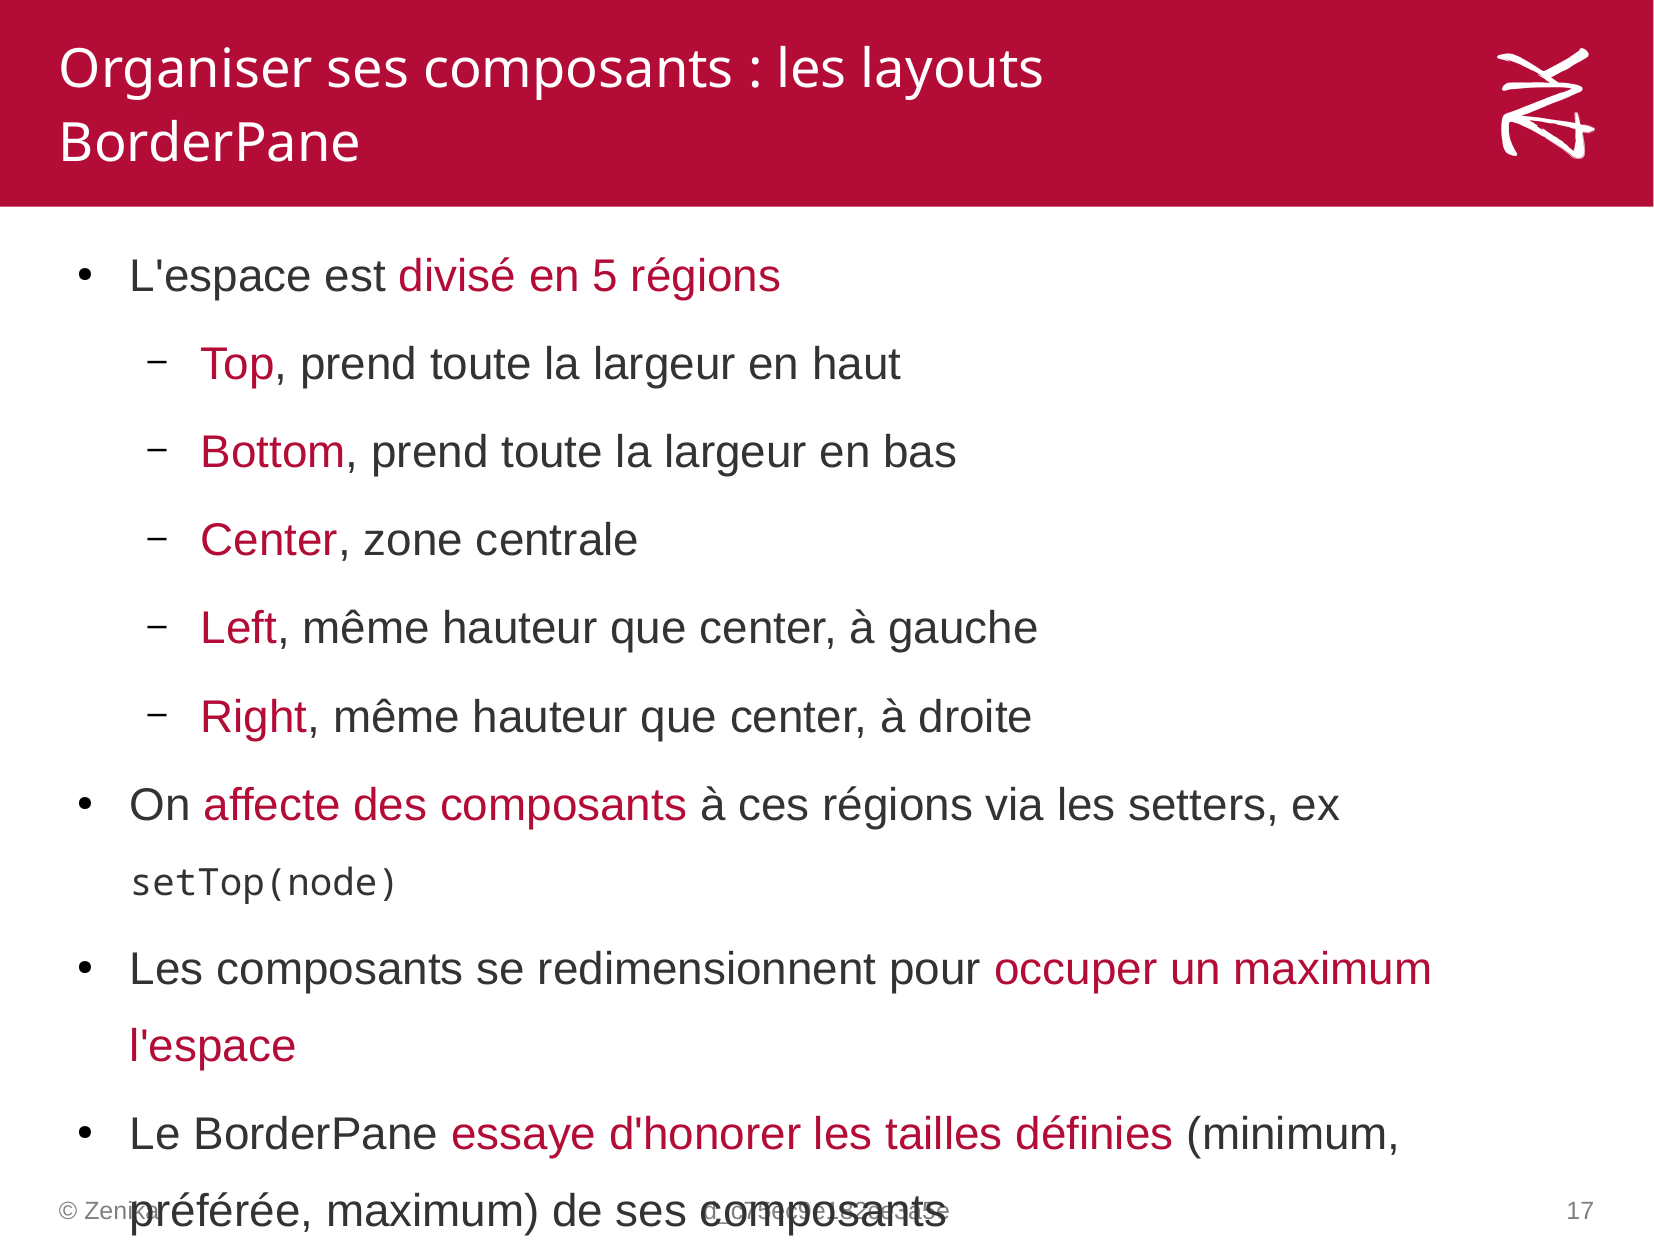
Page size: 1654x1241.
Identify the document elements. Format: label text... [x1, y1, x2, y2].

list L'espace est divisé en 5 régions Top, prend toute la largeur en haut Bottom, prend toute la largeur en bas Center, zone centrale Left, même hauteur que center, à gauche Right, même hauteur que center, à droite On affecte des composants à ces régions via les setters, ex setTop(node) Les composants se redimensionnent pour occuper un maximum l'espace Le BorderPane essaye d'honorer les tailles définies (minimum, préférée, maximum) de ses composants [59, 224, 1595, 1140]
title Organiser ses composants : les layouts BorderPane [59, 29, 1595, 178]
